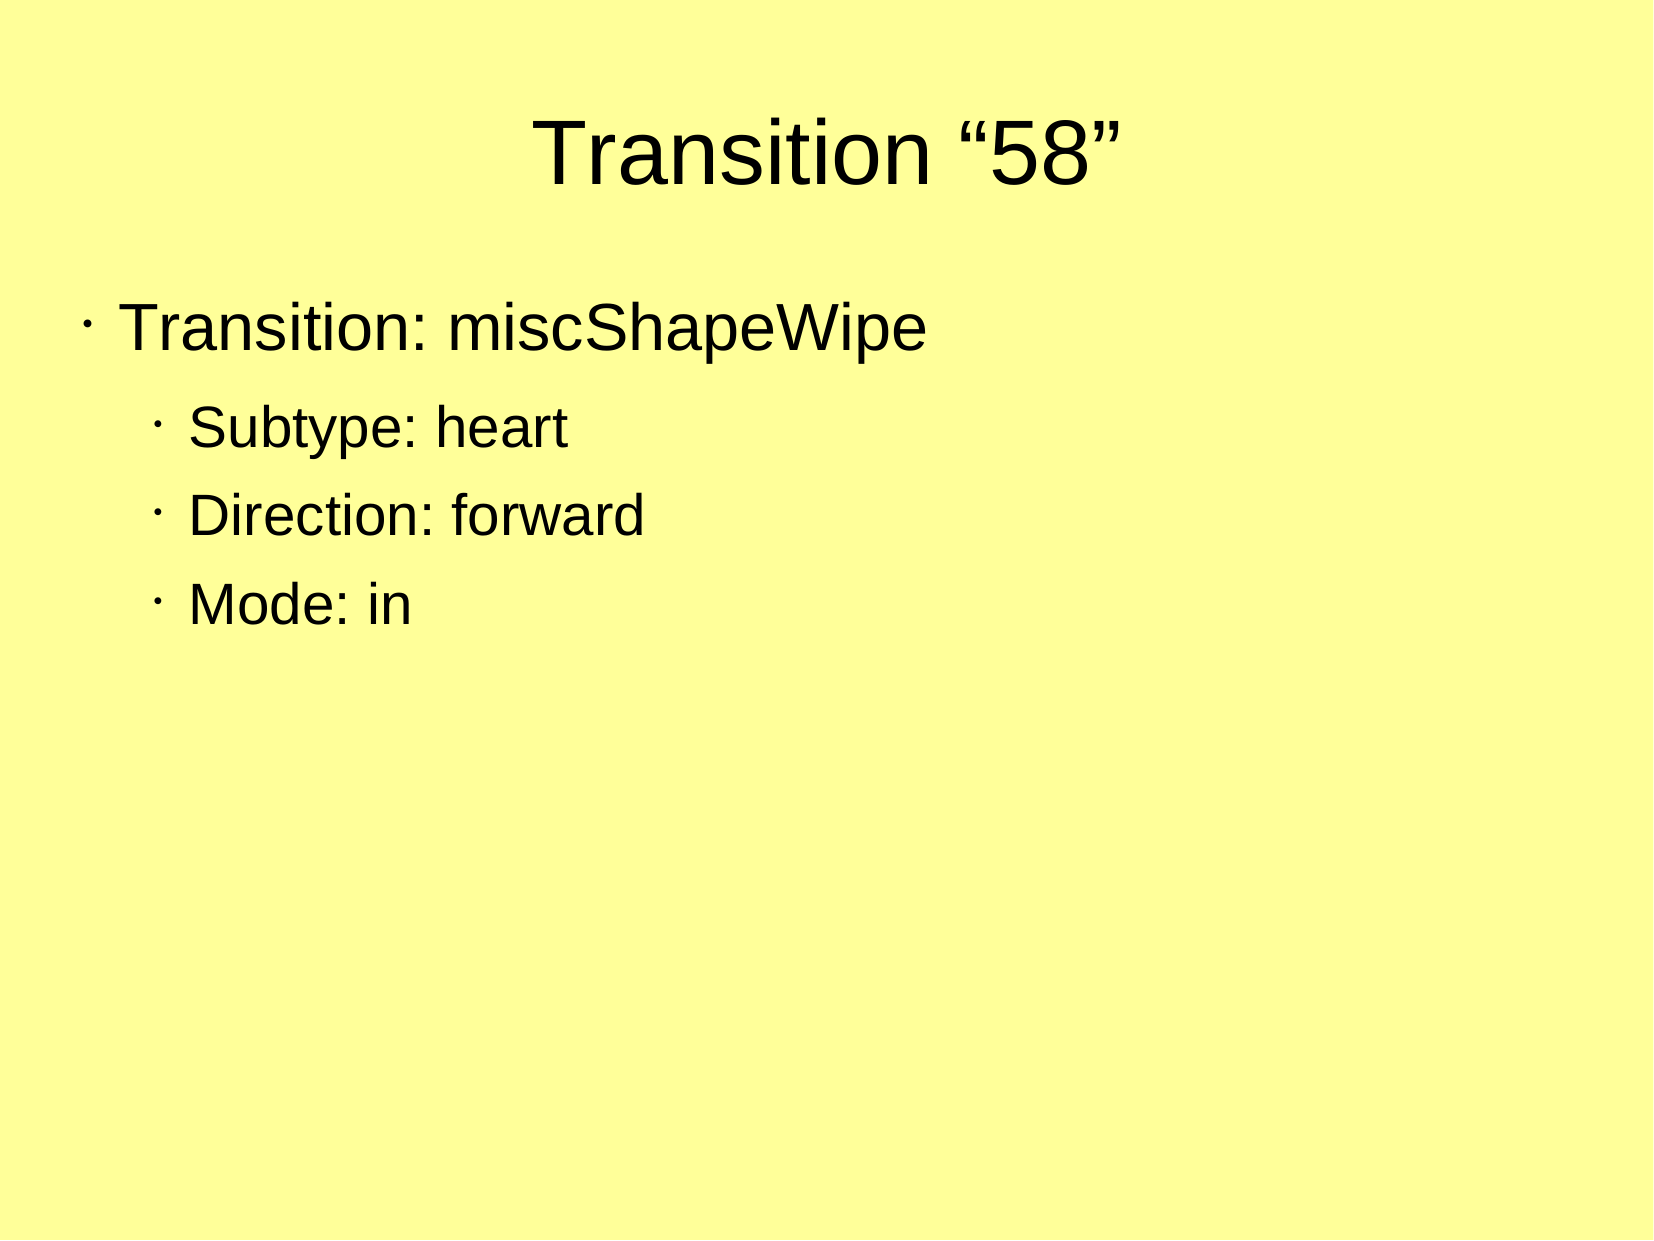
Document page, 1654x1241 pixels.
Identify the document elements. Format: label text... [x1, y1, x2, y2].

list Transition: miscShapeWipe Subtype: heart Direction: forward Mode: in [82, 290, 1571, 1080]
title Transition “58” [82, 49, 1571, 257]
